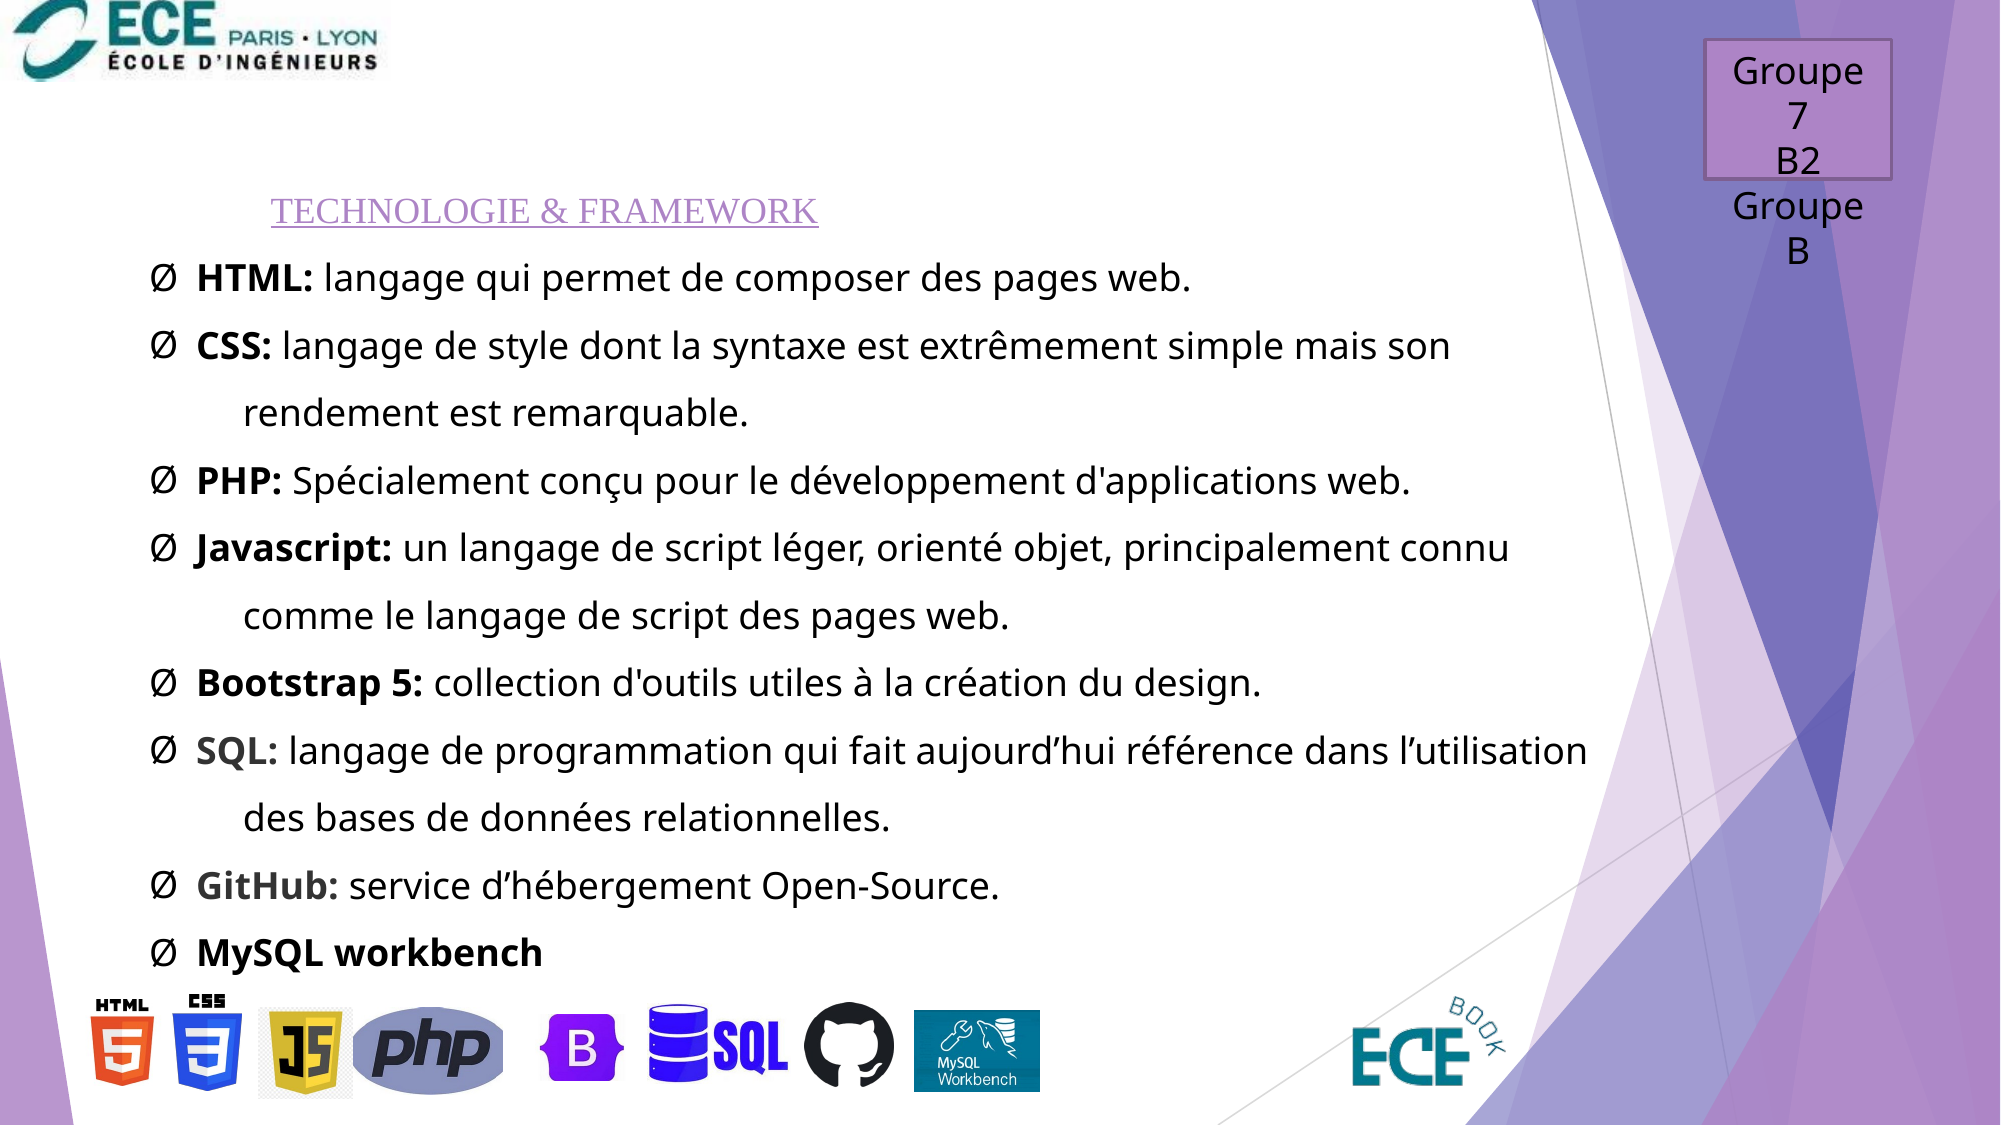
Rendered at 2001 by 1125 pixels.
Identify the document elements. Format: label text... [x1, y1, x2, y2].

picture [993, 1018, 1014, 1045]
picture [804, 1002, 894, 1089]
text_box HTML: langage qui permet de composer des pages web. CSS: langage de style dont la syntaxe est extrêmement simple mais son rendement est remarquable. PHP: Spécialement conçu pour le développement d'applications web. Javascript: un langage de script léger, orienté objet, principalement connu comme le langage de script des pages web. Bootstrap 5: collection d'outils utiles à la création du design. SQL: langage de programmation qui fait aujourd’hui référence dans l’utilisation des bases de données relationnelles. GitHub: service d’hébergement Open-Source. MySQL workbench [134, 224, 1666, 1035]
text_box Groupe 7 B2 Groupe B [1705, 40, 1891, 179]
picture [988, 1077, 994, 1084]
picture [1158, 1035, 1666, 1125]
picture [0, 0, 391, 82]
picture [939, 1058, 951, 1067]
picture [974, 1074, 978, 1084]
picture [964, 1073, 970, 1084]
picture [172, 994, 242, 1091]
picture [77, 999, 167, 1086]
picture [258, 1007, 503, 1099]
picture [535, 1014, 628, 1081]
title TECHNOLOGIE & FRAMEWORK [255, 178, 1666, 224]
picture [647, 1003, 791, 1084]
